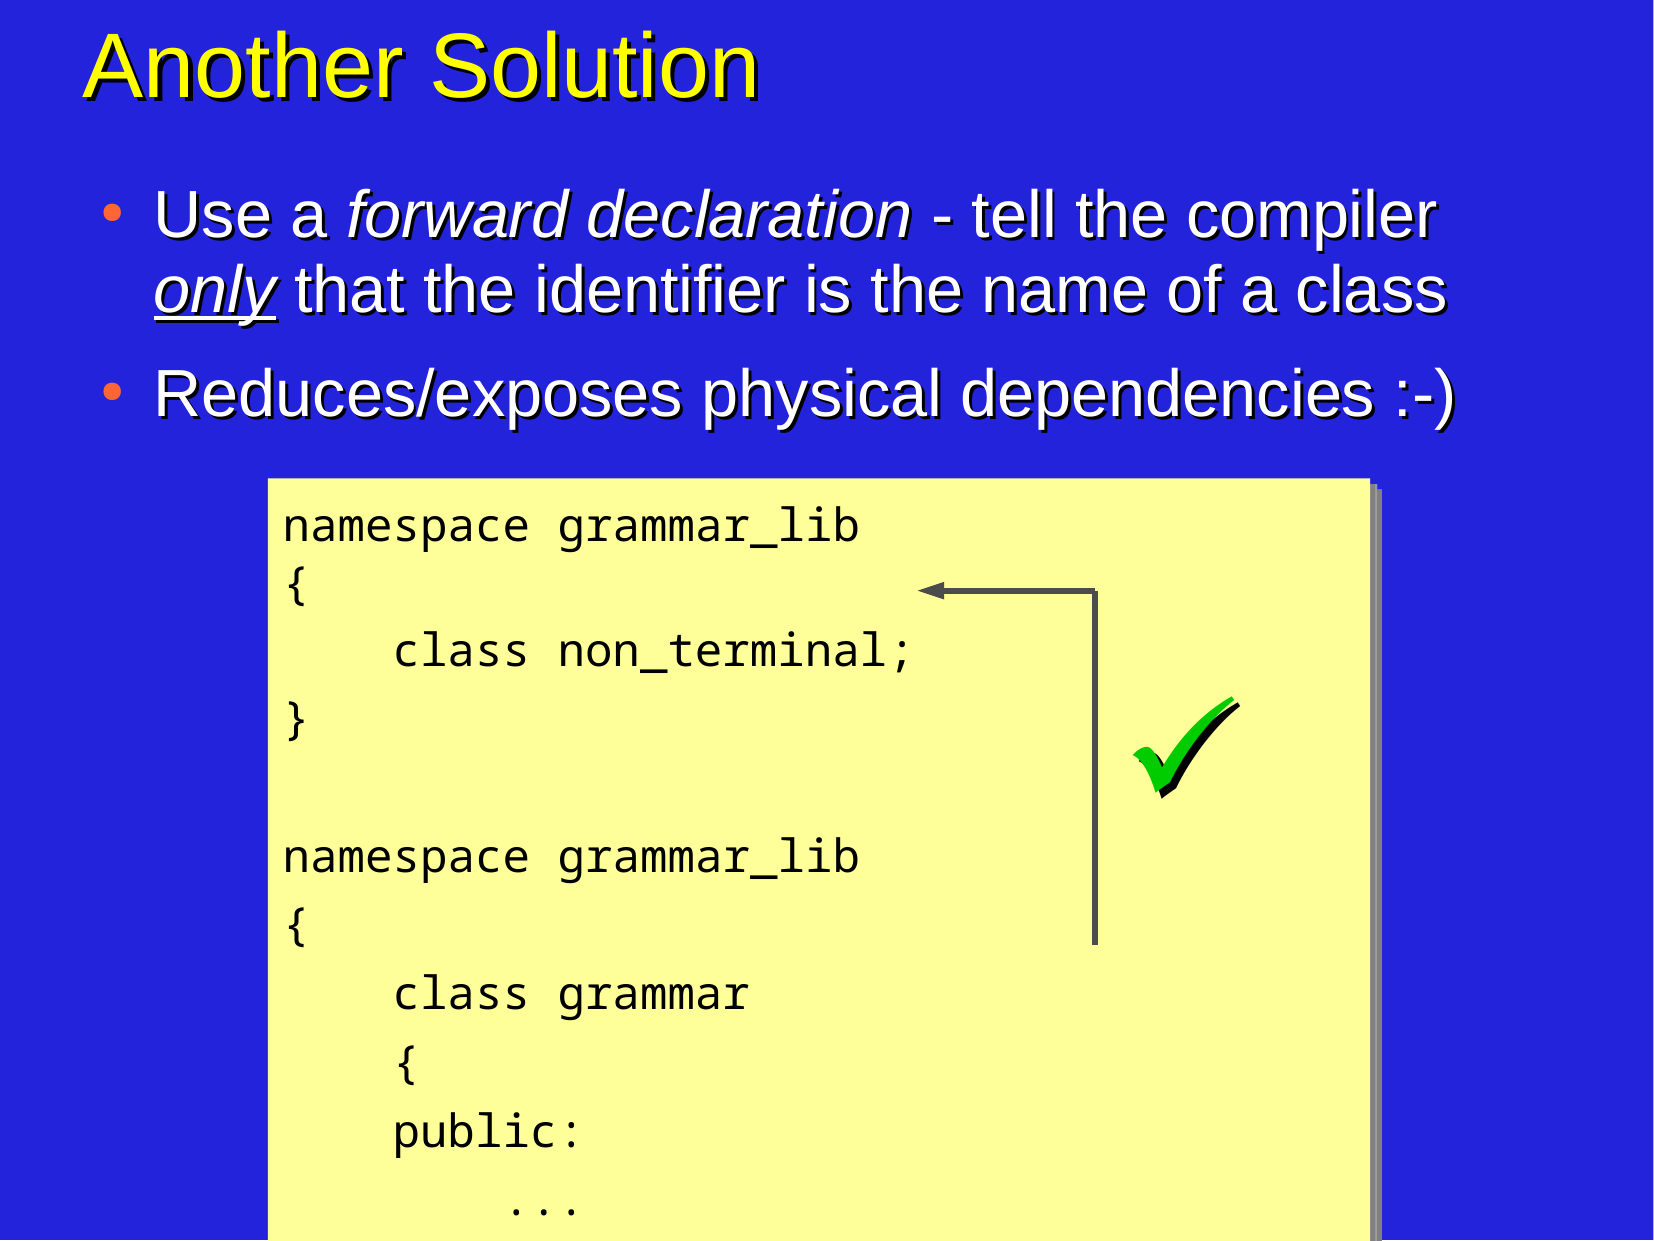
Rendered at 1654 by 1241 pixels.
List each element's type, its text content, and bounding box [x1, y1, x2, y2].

text_box namespace grammar_lib { class non_terminal; } namespace grammar_lib { class grammar { public: ... void insert(non_terminal *); }; } [267, 478, 1371, 1241]
list Use a forward declaration - tell the compiler only that the identifier is the name of a class Reduces/exposes physical dependencies :-) [82, 177, 1571, 1182]
text_box  [1106, 655, 1314, 851]
title Another Solution [82, 2, 1571, 130]
